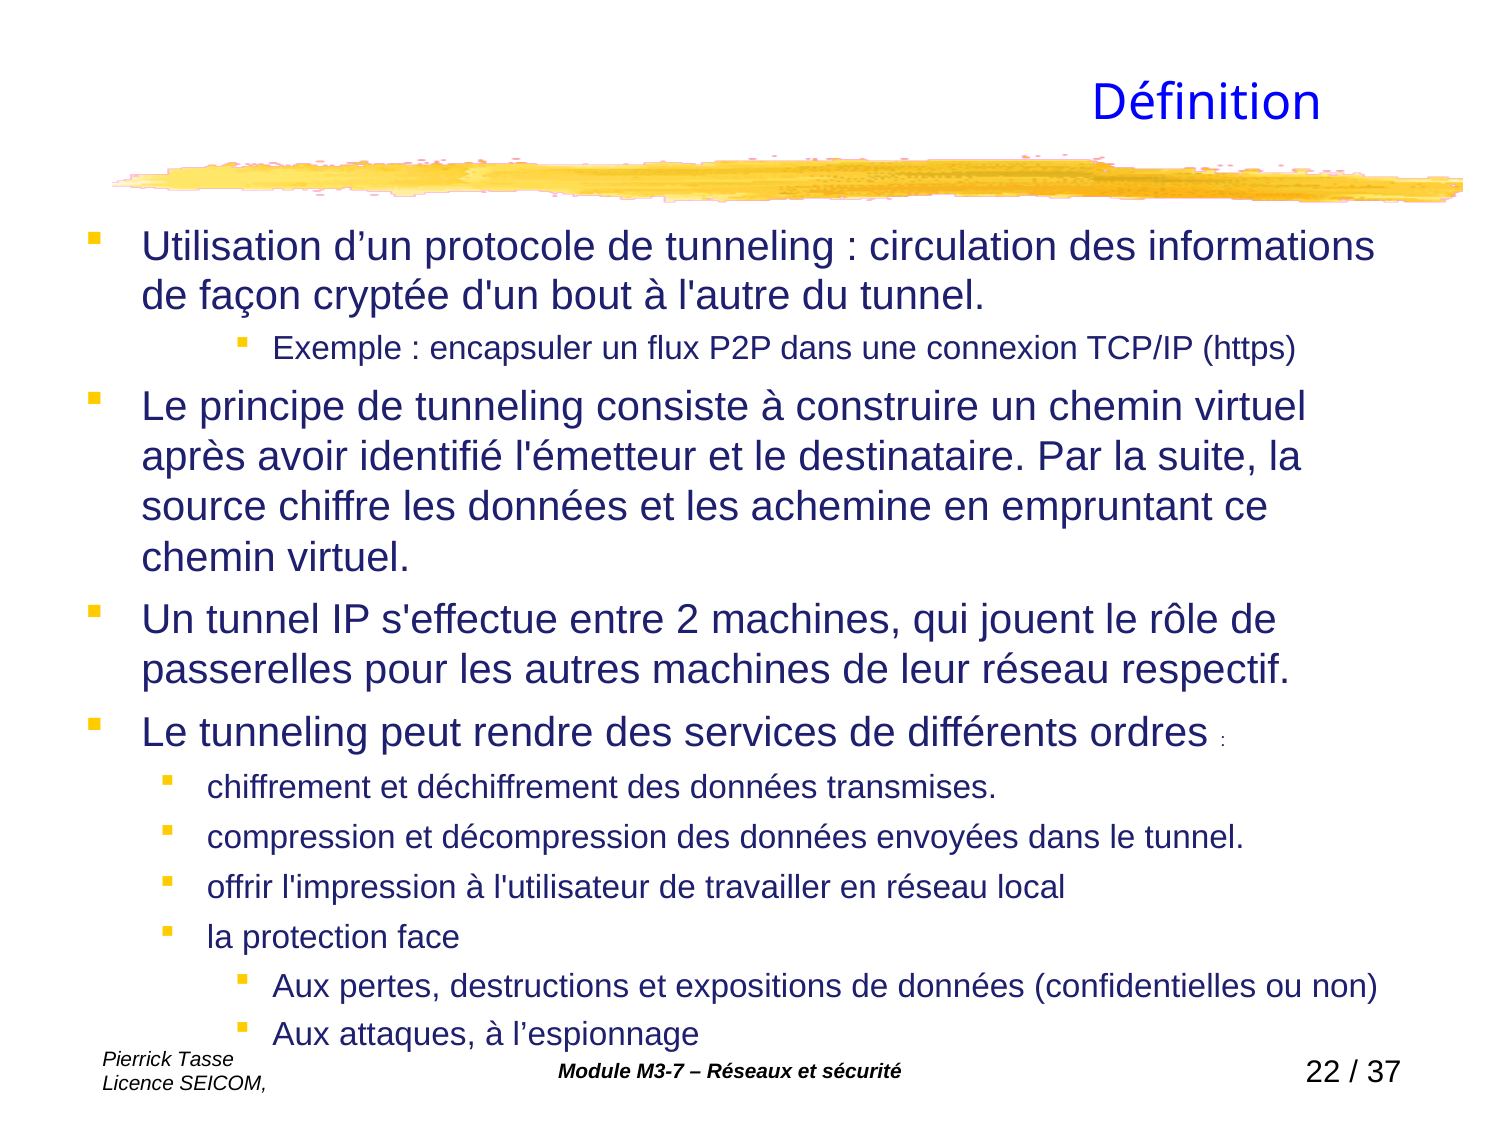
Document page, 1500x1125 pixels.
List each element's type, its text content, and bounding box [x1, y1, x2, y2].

picture [112, 149, 1463, 213]
title Définition [62, 37, 1338, 138]
list Utilisation d’un protocole de tunneling : circulation des informations de façon cryptée d'un bout à l'autre du tunnel. Exemple : encapsuler un flux P2P dans une connexion TCP/IP (https) Le principe de tunneling consiste à construire un chemin virtuel après avoir identifié l'émetteur et le destinataire. Par la suite, la source chiffre les données et les achemine en empruntant ce chemin virtuel. Un tunnel IP s'effectue entre 2 machines, qui jouent le rôle de passerelles pour les autres machines de leur réseau respectif. Le tunneling peut rendre des services de différents ordres : chiffrement et déchiffrement des données transmises. compression et décompression des données envoyées dans le tunnel. offrir l'impression à l'utilisateur de travailler en réseau local la protection face Aux pertes, destructions et expositions de données (confidentielles ou non) Aux attaques, à l’espionnage [69, 210, 1412, 1060]
